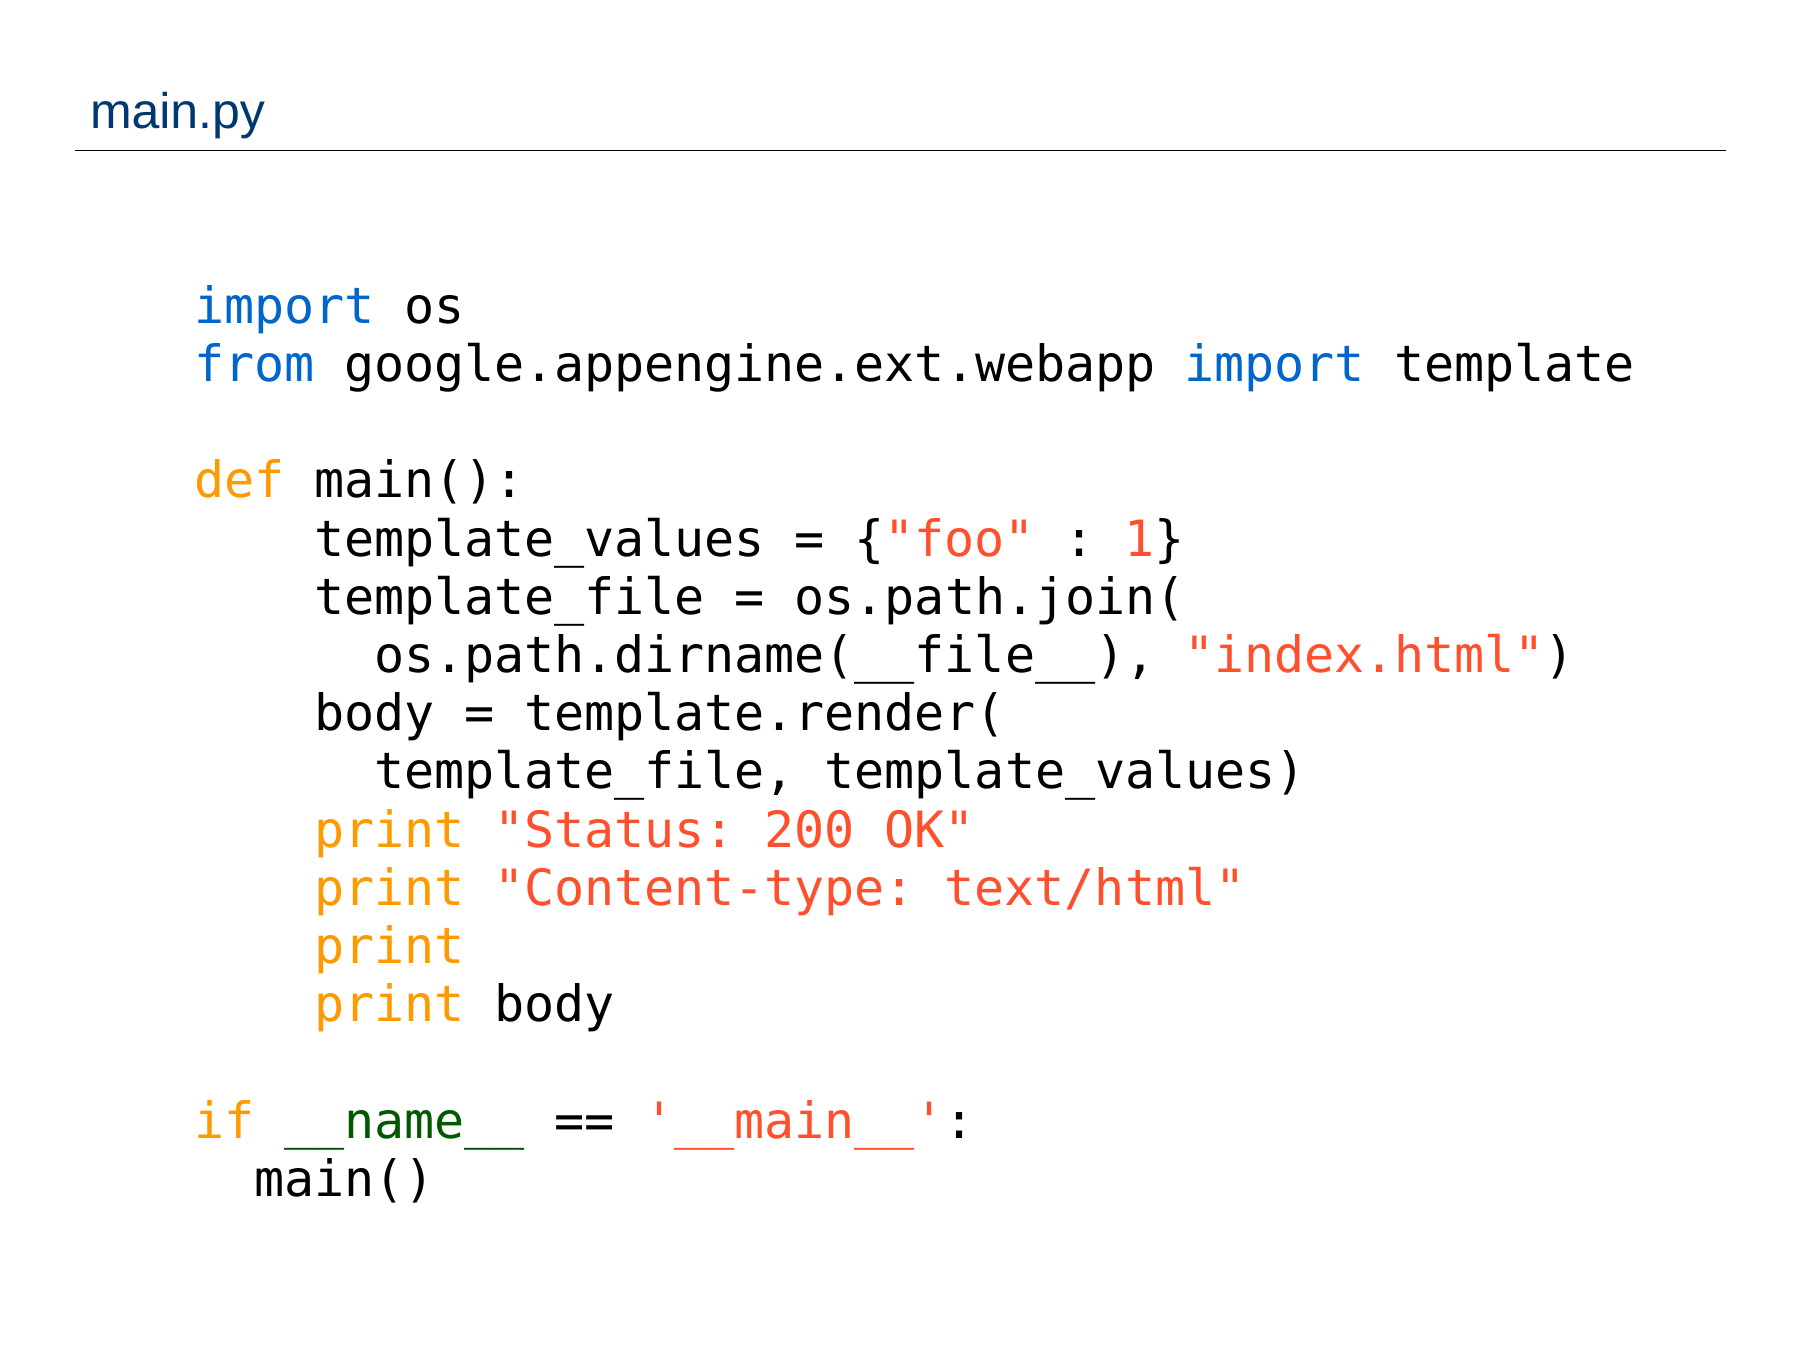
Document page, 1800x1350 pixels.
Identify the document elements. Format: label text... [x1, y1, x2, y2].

text_box import os from google.appengine.ext.webapp import template def main(): template_values = {"foo" : 1} template_file = os.path.join( os.path.dirname(__file__), "index.html") body = template.render( template_file, template_values) print "Status: 200 OK" print "Content-type: text/html" print print body if __name__ == '__main__': main() [180, 269, 1800, 1216]
title main.py [90, 38, 1710, 147]
